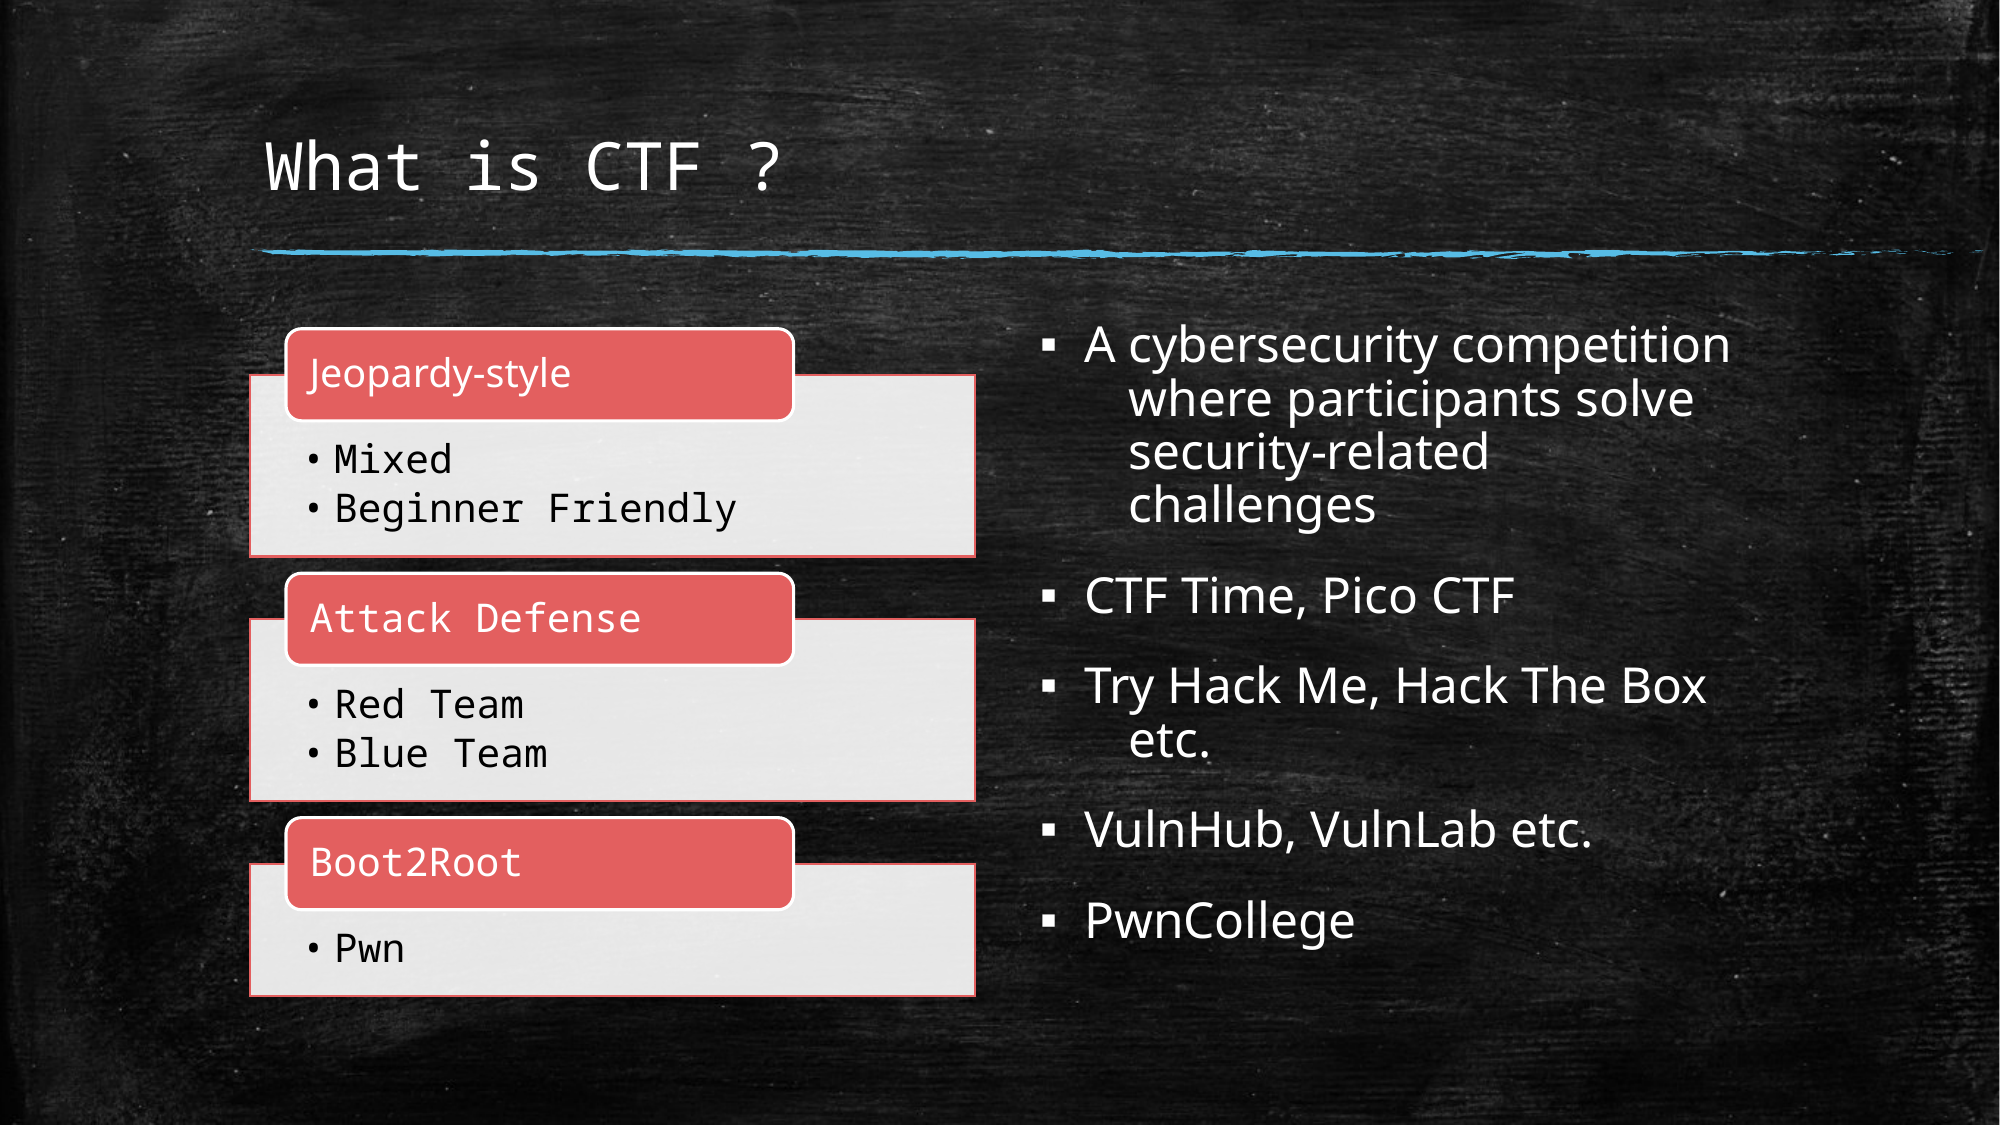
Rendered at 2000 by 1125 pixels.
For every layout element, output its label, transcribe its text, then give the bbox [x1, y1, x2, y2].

text_box Attack Defense [286, 573, 794, 666]
text_box Boot2Root [286, 817, 794, 910]
text_box Pwn [249, 863, 975, 997]
text_box Mixed Beginner Friendly [249, 374, 975, 557]
text_box Jeopardy-style [286, 328, 794, 421]
title What is CTF ? [249, 45, 1750, 213]
text_box Red Team Blue Team [249, 619, 975, 801]
list A cybersecurity competition where participants solve security-related challenges CTF Time, Pico CTF Try Hack Me, Hack The Box etc. VulnHub, VulnLab etc. PwnCollege [1024, 312, 1750, 1013]
